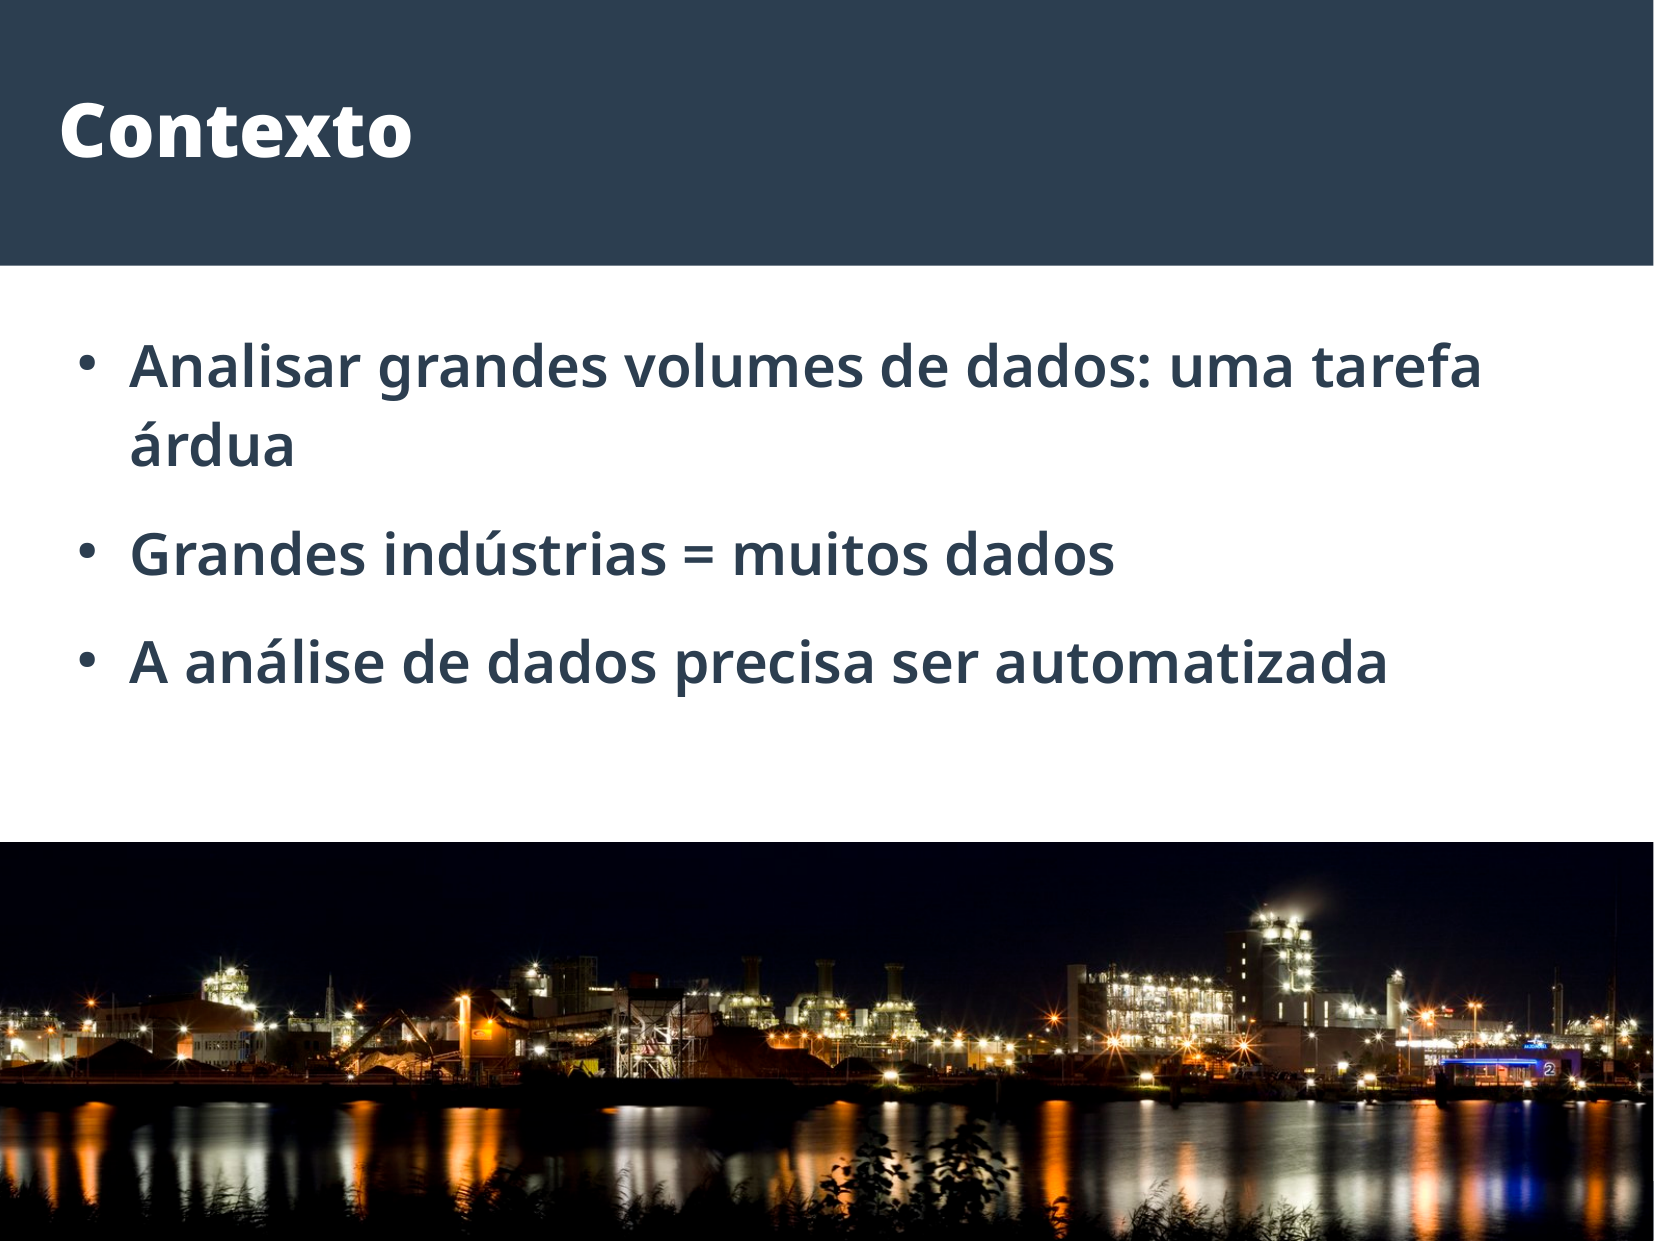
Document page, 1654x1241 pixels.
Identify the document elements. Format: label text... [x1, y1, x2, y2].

title Contexto [59, 49, 1595, 207]
list Analisar grandes volumes de dados: uma tarefa árdua Grandes indústrias = muitos dados A análise de dados precisa ser automatizada [59, 324, 1595, 842]
picture [0, 842, 1654, 1241]
